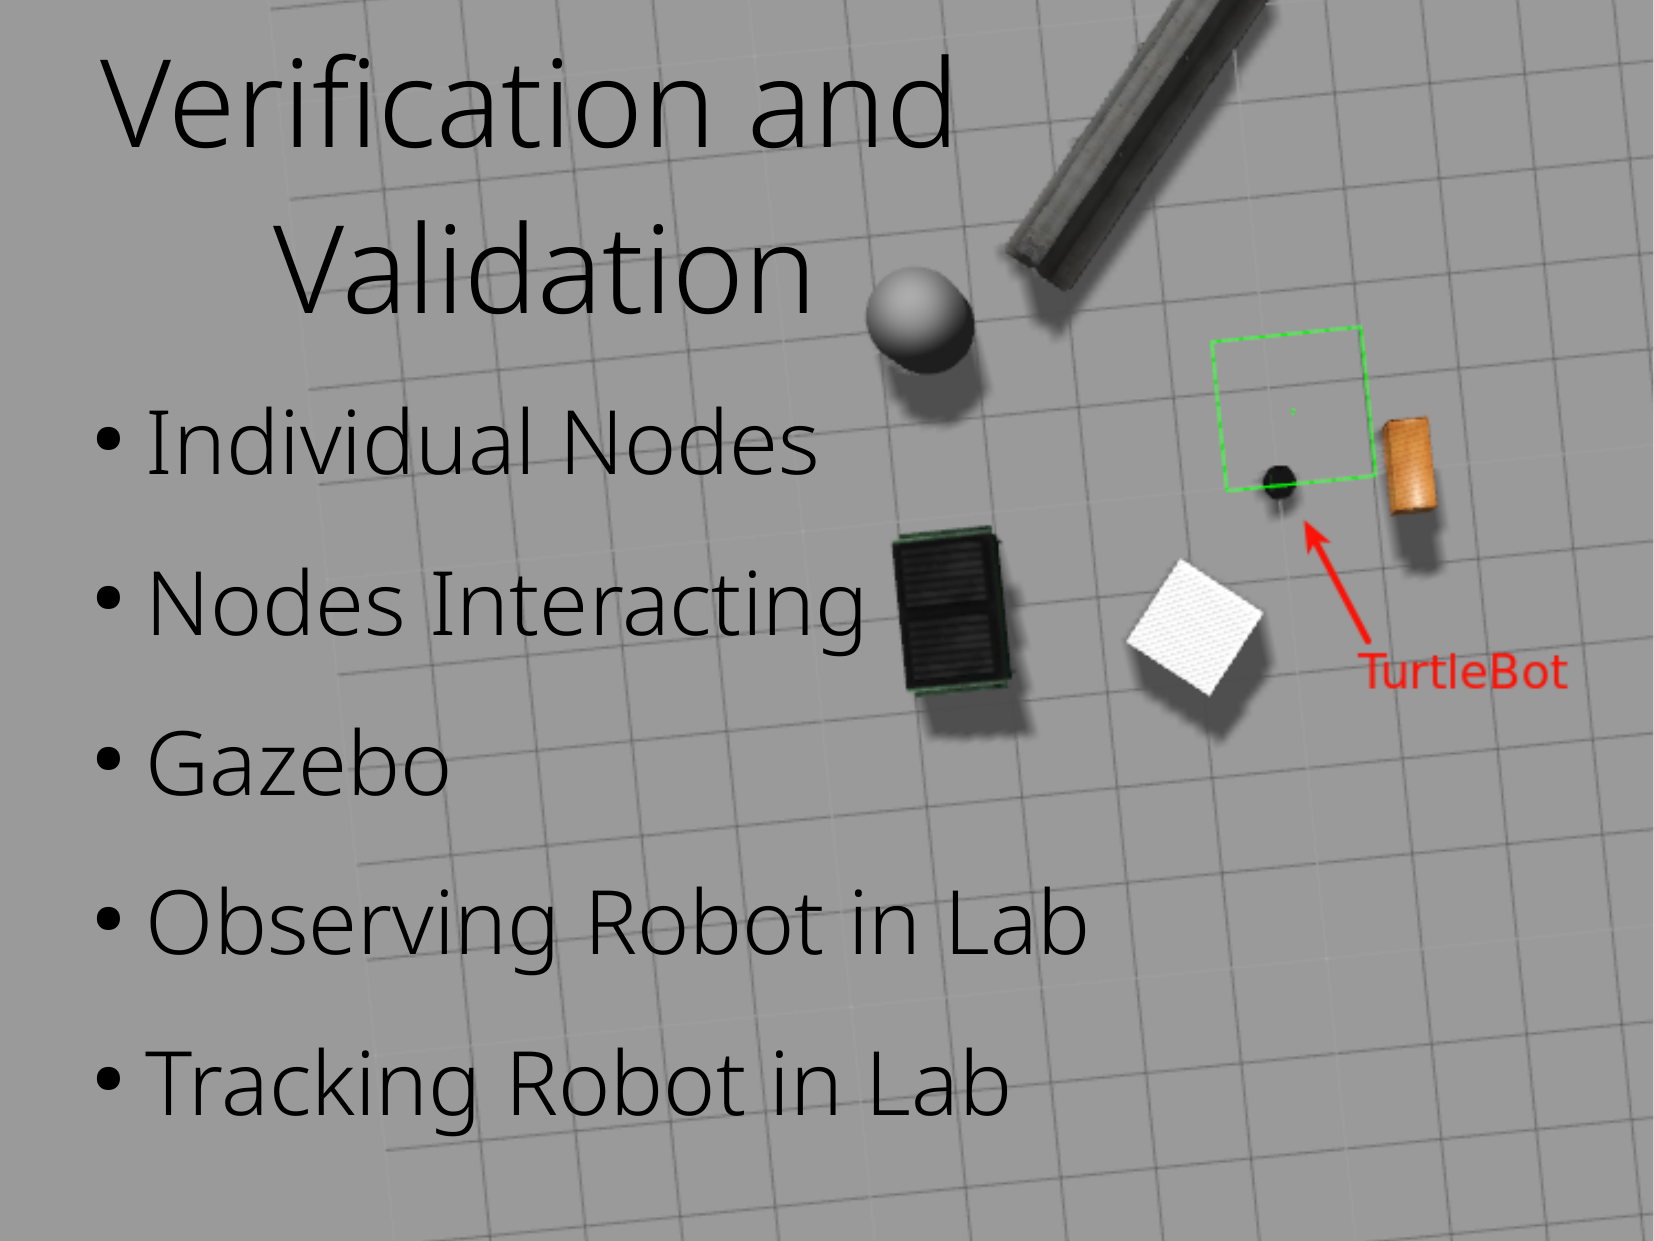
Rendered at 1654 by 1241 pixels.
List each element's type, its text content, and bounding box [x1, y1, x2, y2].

picture [0, 0, 1654, 1241]
title Verification and Validation [0, 20, 1291, 346]
list Individual Nodes Nodes Interacting Gazebo Observing Robot in Lab Tracking Robot in Lab [75, 380, 1564, 1216]
